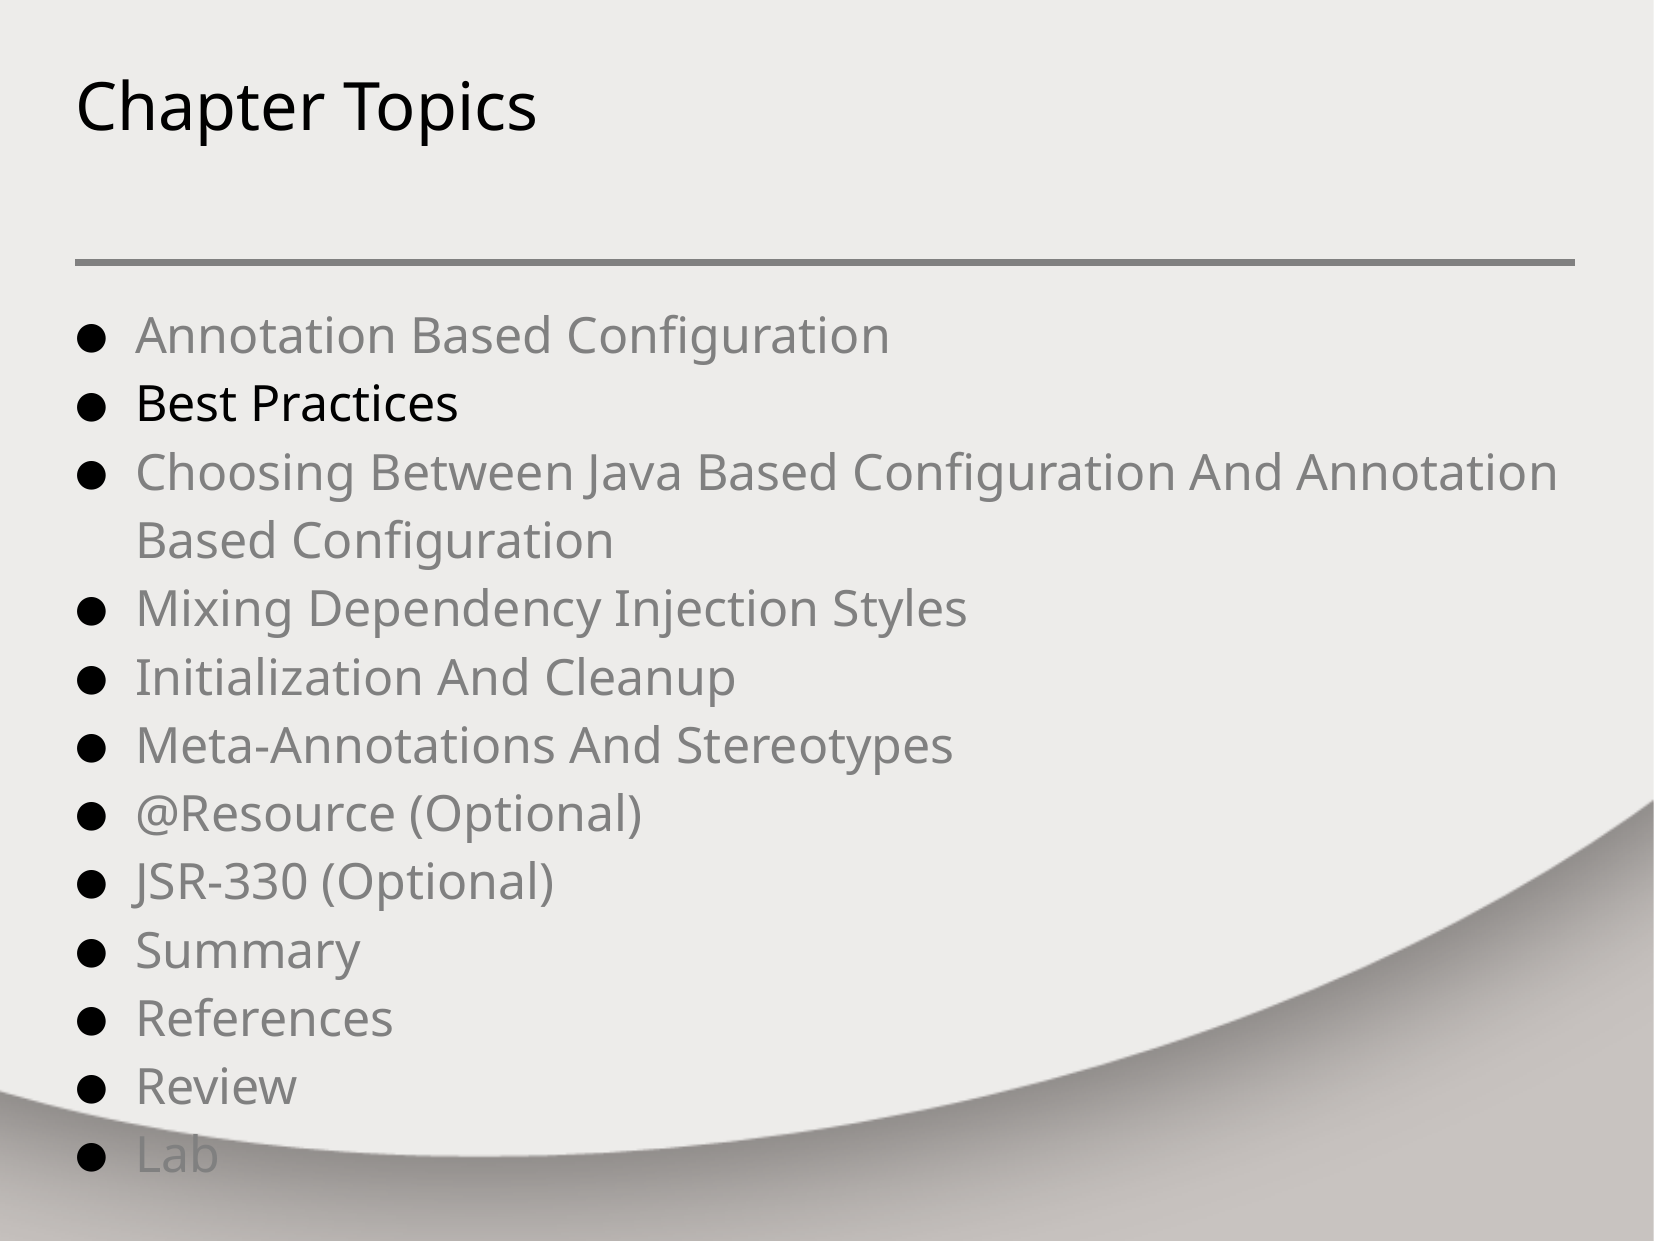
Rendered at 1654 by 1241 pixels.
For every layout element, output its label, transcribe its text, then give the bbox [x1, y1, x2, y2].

list Annotation Based Configuration Best Practices Choosing Between Java Based Configuration And Annotation Based Configuration Mixing Dependency Injection Styles Initialization And Cleanup Meta-Annotations And Stereotypes @Resource (Optional) JSR-330 (Optional) Summary References Review Lab [75, 300, 1576, 1163]
picture [0, 0, 1654, 1241]
title Chapter Topics [75, 75, 1576, 226]
